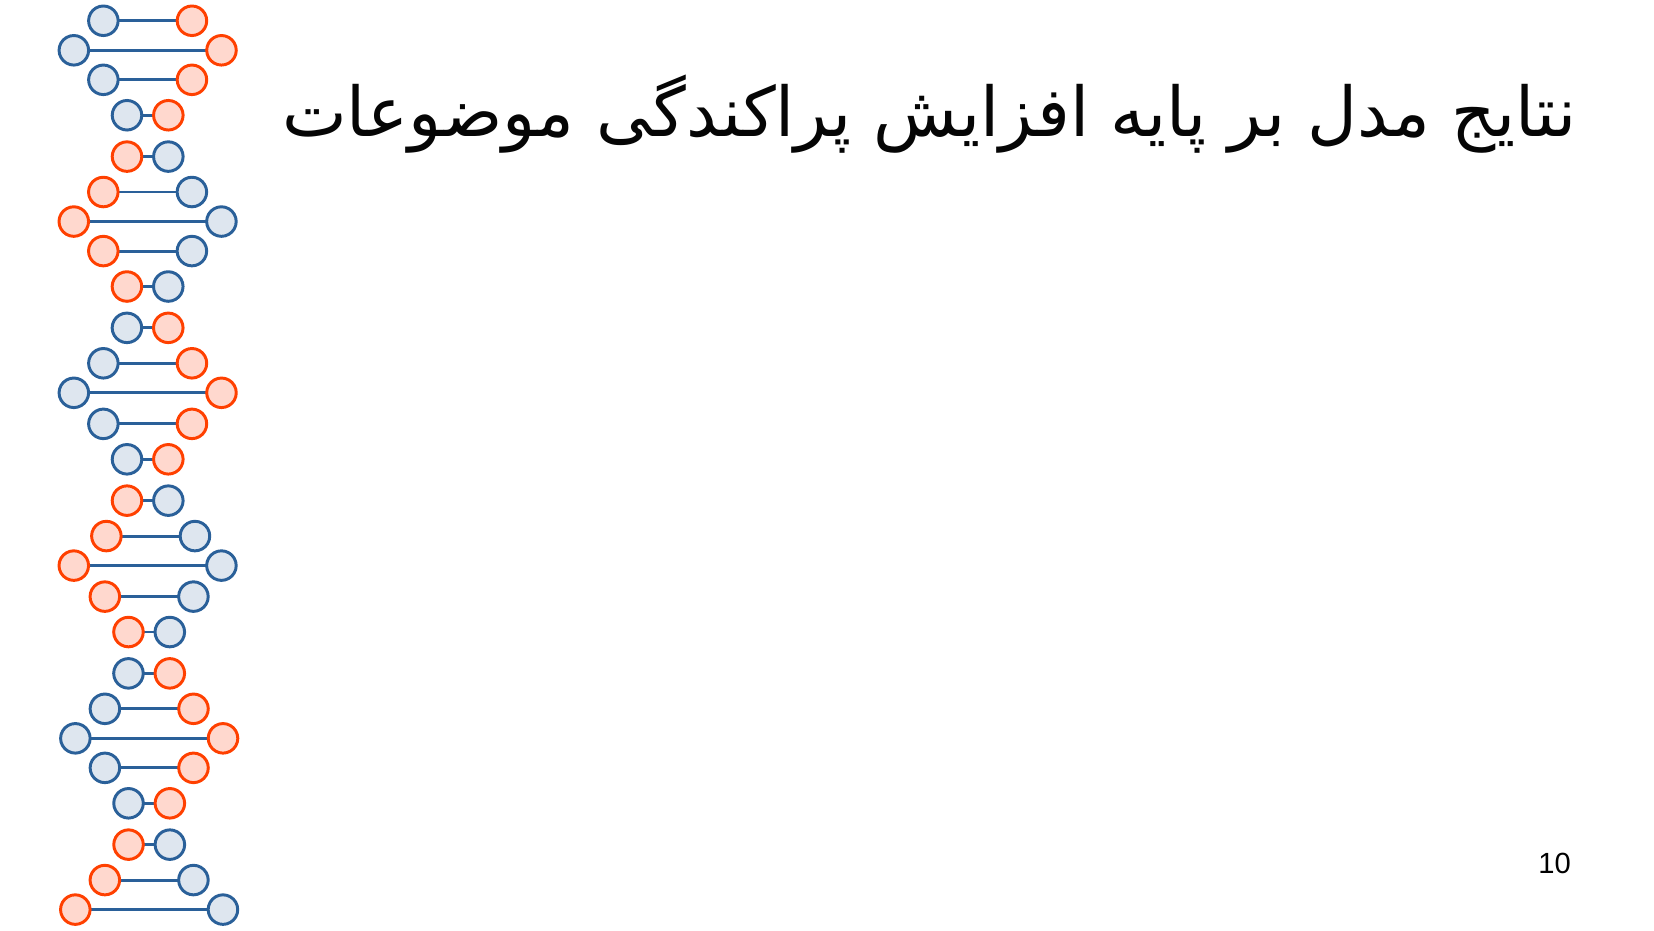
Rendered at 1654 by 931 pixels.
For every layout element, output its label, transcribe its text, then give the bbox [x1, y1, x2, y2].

title نتایج مدل بر پایه افزایش پراکندگی موضوعات [265, 35, 1595, 189]
